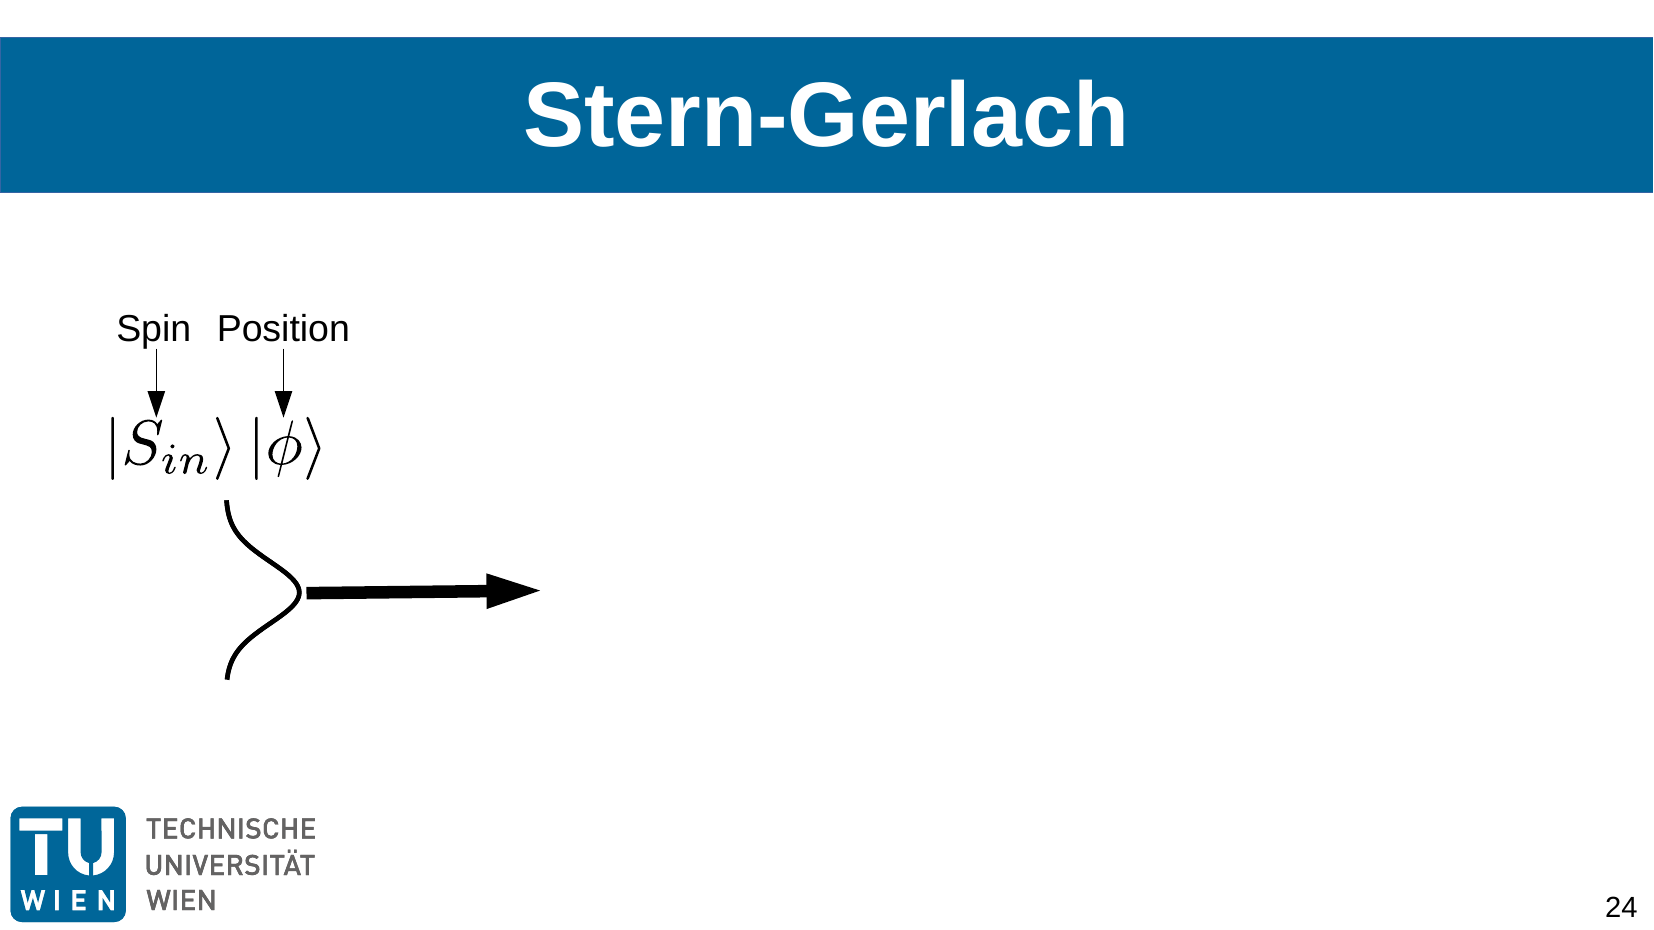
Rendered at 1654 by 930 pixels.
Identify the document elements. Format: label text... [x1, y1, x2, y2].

text_box Position [202, 300, 365, 357]
text_box Spin [101, 300, 202, 357]
title Stern-Gerlach [0, 37, 1653, 193]
picture [75, 412, 345, 692]
